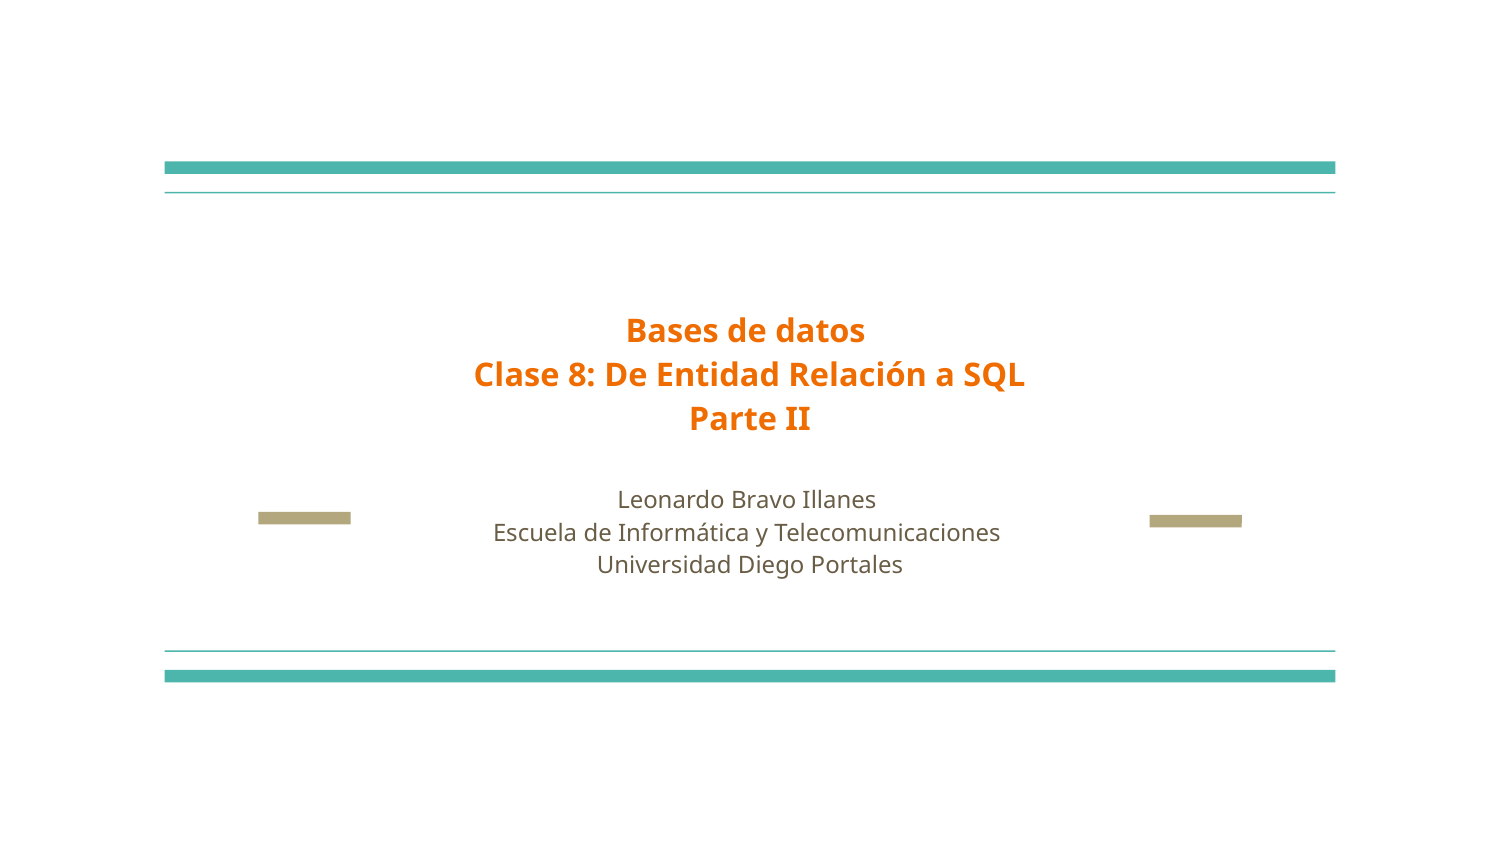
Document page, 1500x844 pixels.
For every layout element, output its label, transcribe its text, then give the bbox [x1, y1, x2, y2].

subtitle Leonardo Bravo Illanes Escuela de Informática y Telecomunicaciones Universidad Diego Portales [350, 467, 1150, 598]
title Bases de datos Clase 8: De Entidad Relación a SQL Parte II [164, 287, 1336, 456]
